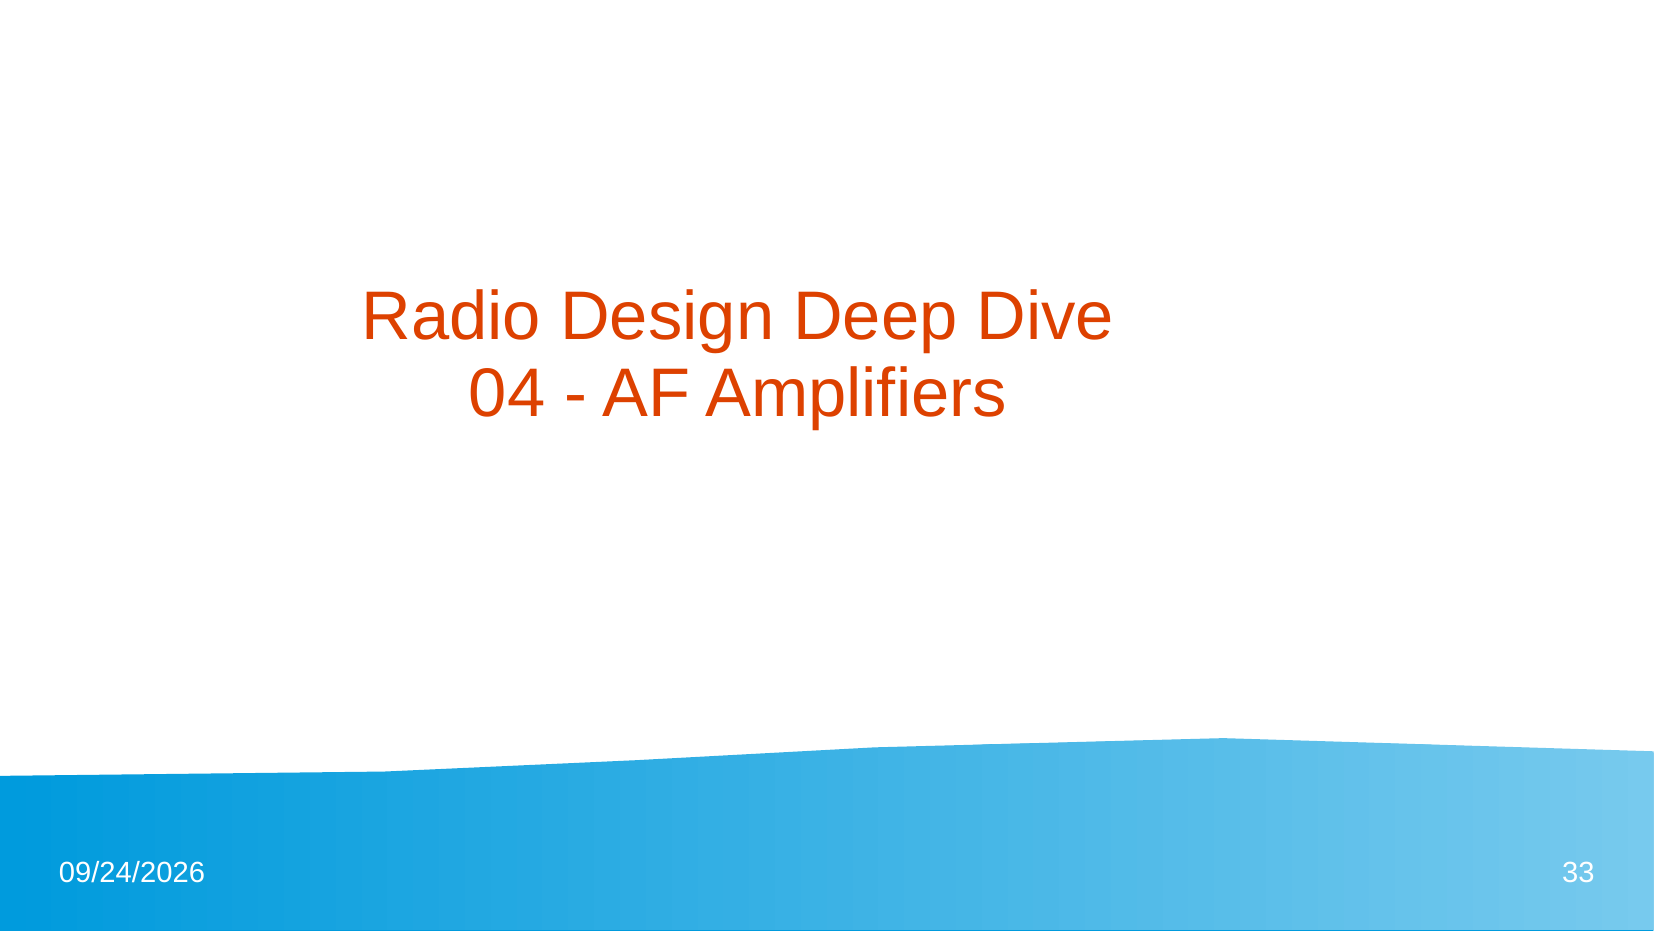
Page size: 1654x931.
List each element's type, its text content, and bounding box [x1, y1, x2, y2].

title Radio Design Deep Dive 04 - AF Amplifiers [0, 265, 1477, 443]
